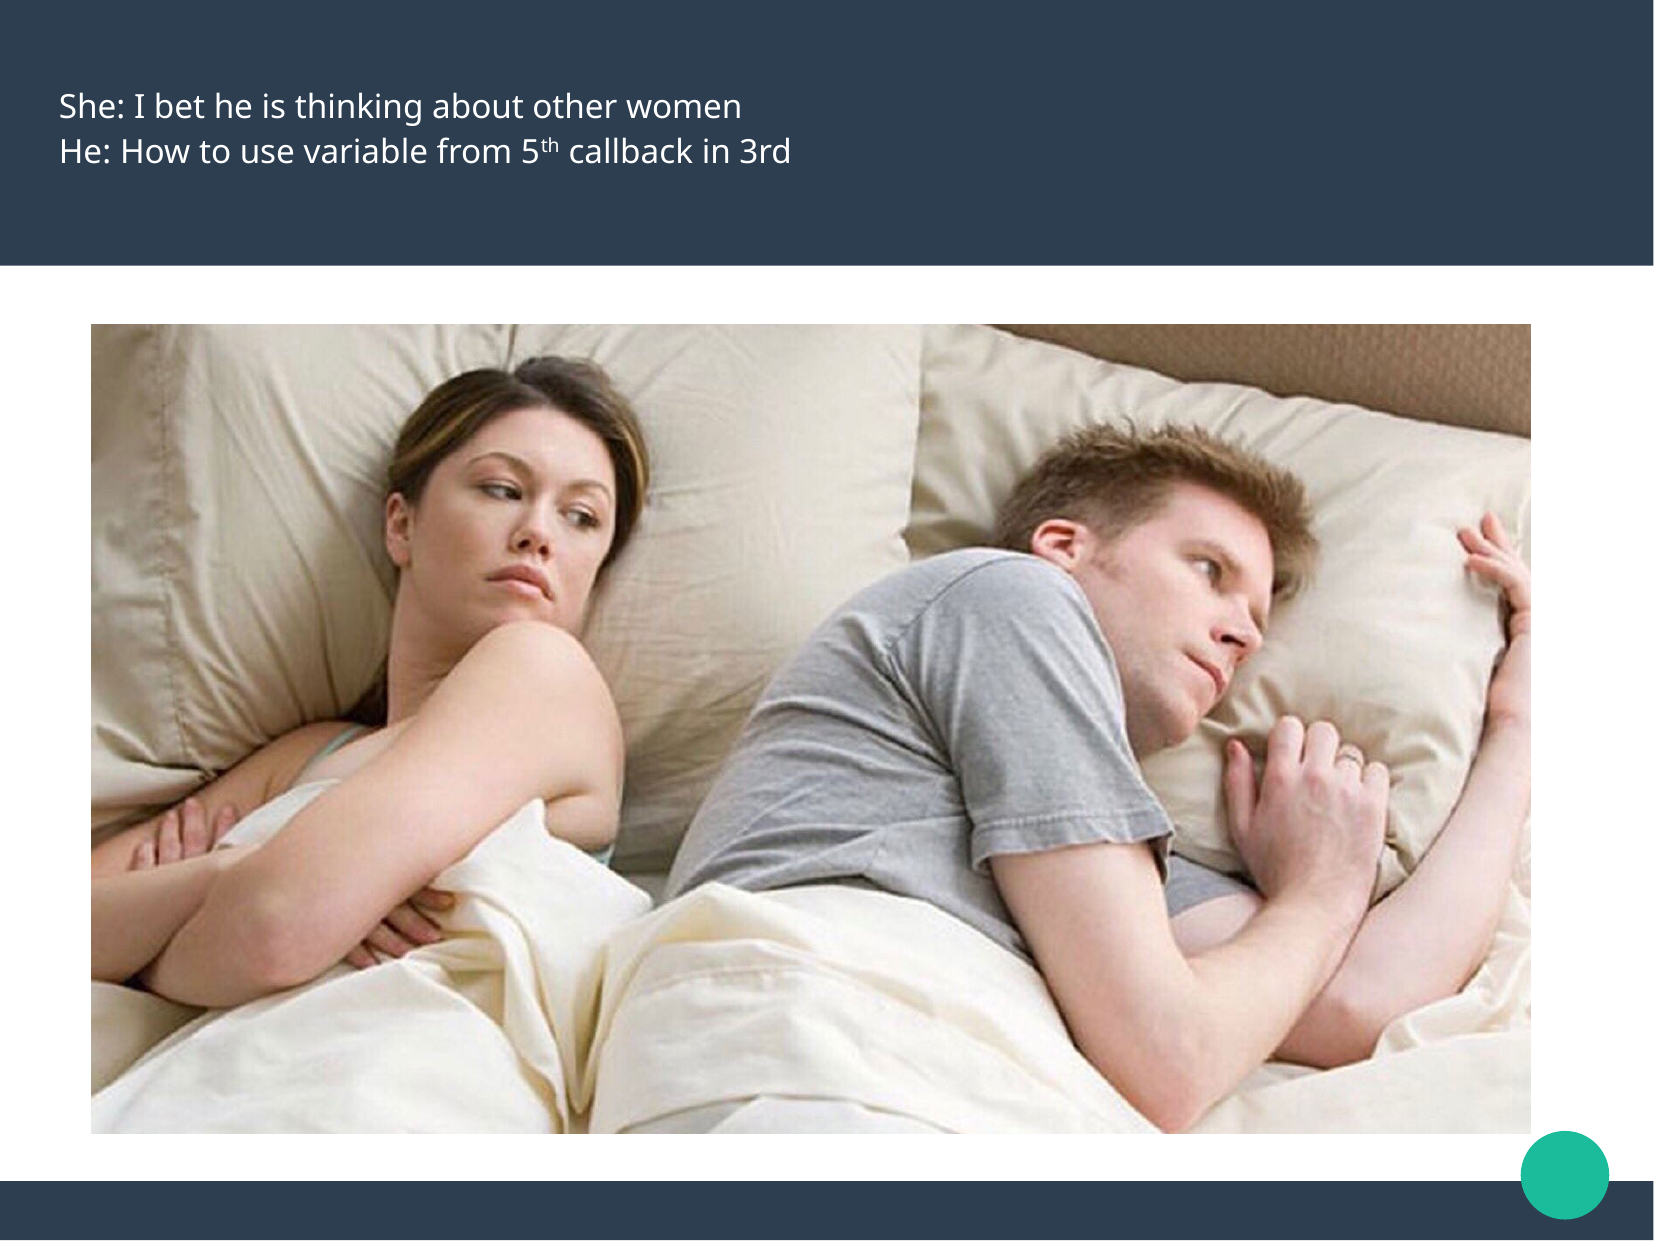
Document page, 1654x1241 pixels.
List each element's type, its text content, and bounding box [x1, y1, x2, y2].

picture [91, 324, 1531, 1134]
title She: I bet he is thinking about other women He: How to use variable from 5th callback in 3rd [59, 49, 1595, 207]
